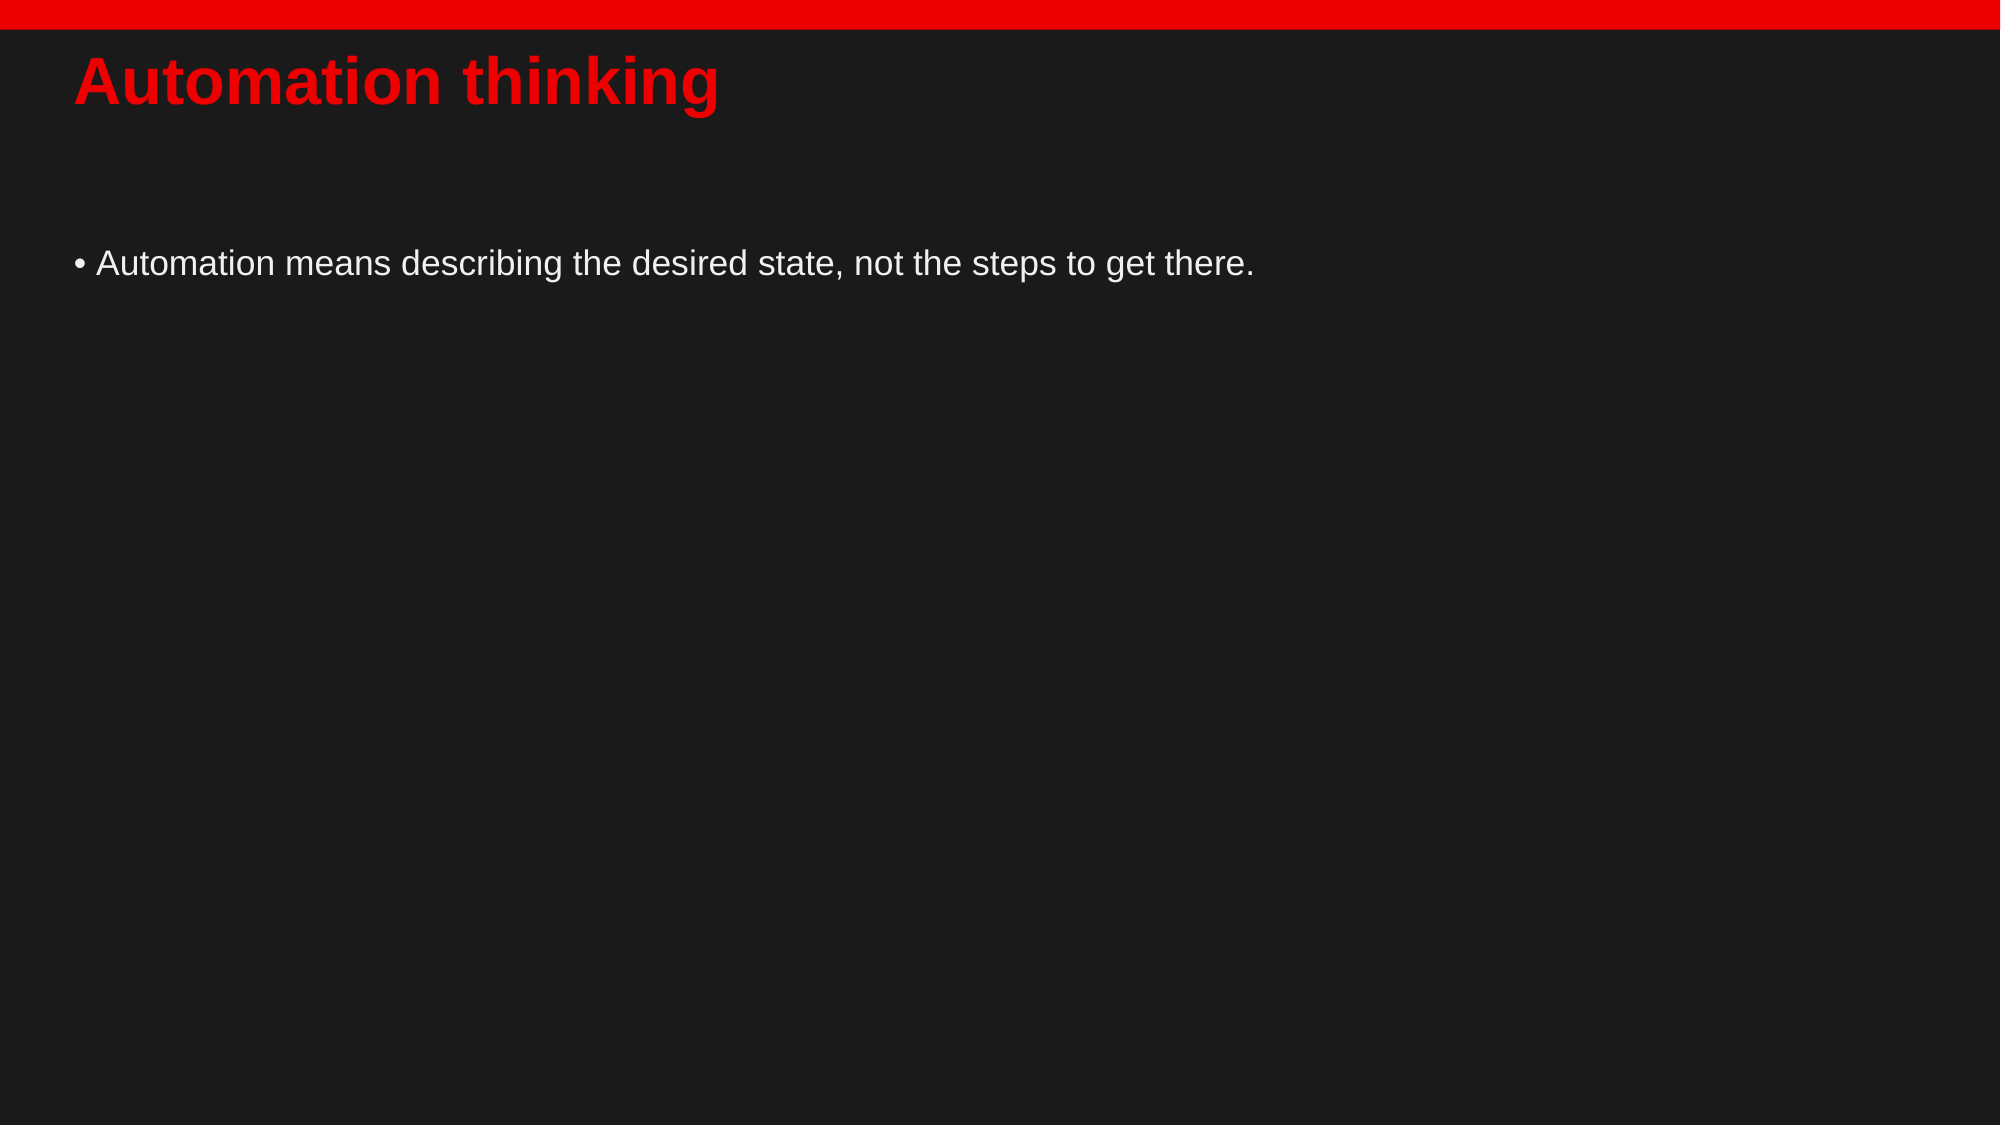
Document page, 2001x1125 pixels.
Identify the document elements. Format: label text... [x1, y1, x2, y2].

text_box [0, 0, 2001, 30]
text_box Automation thinking [59, 36, 1942, 208]
text_box • Automation means describing the desired state, not the steps to get there. [59, 236, 1942, 1037]
